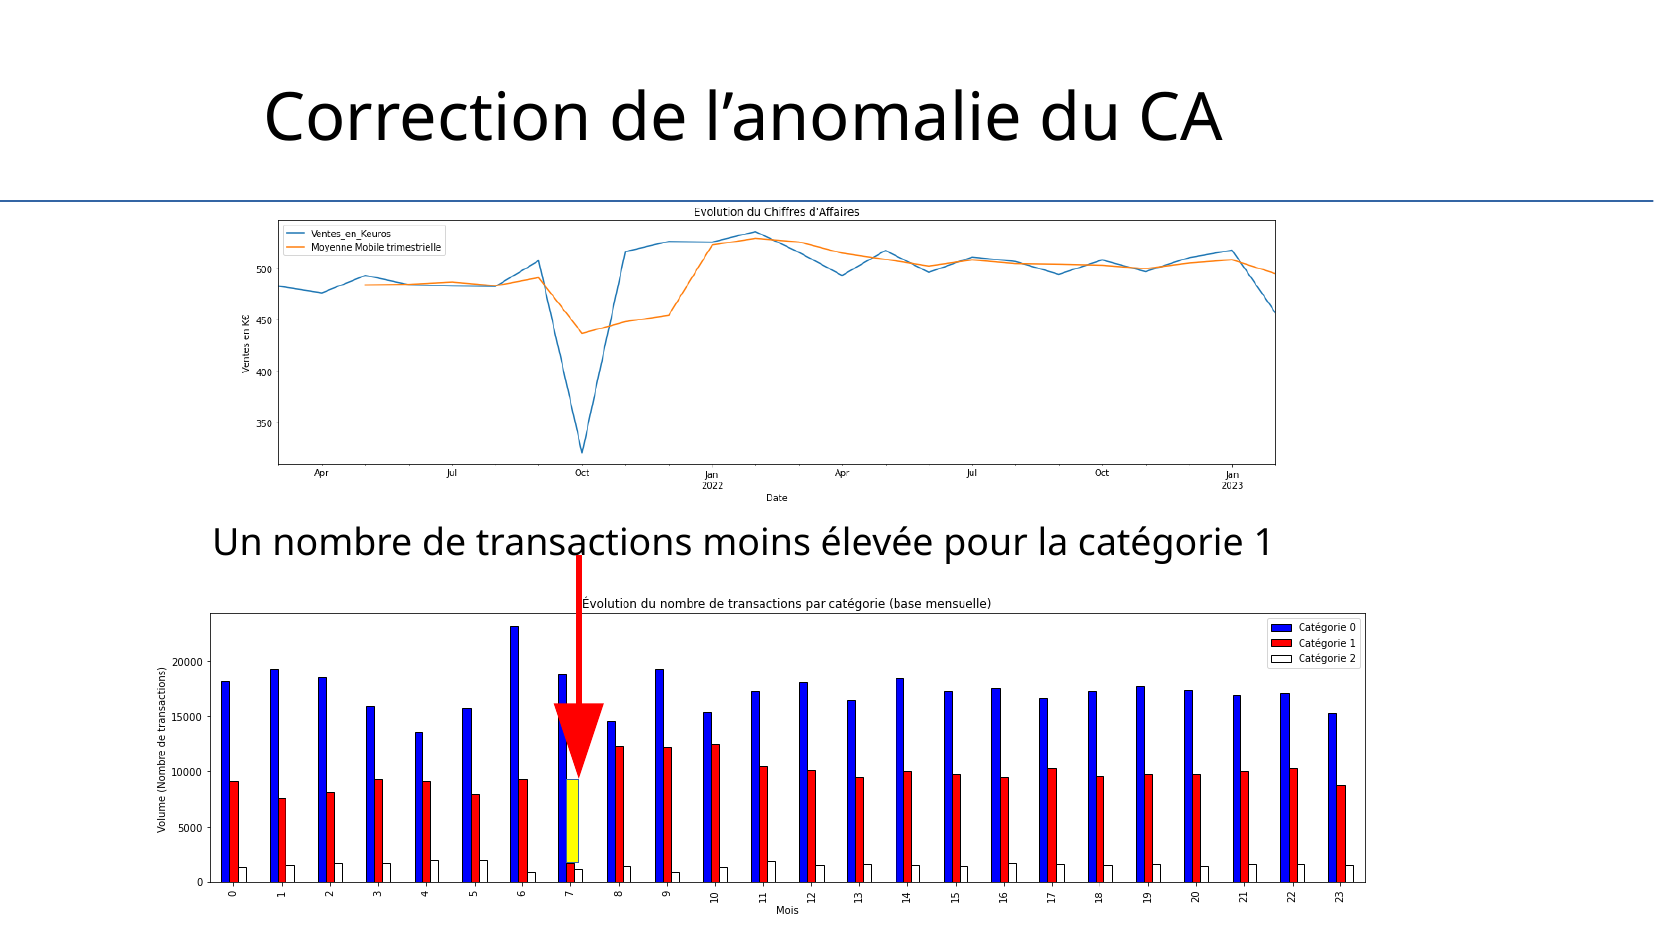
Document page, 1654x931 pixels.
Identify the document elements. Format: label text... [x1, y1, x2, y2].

text_box Un nombre de transactions moins élevée pour la catégorie 1 [47, 507, 1441, 846]
picture [236, 200, 1281, 508]
picture [150, 589, 1371, 922]
text_box [566, 779, 579, 863]
title Correction de l’anomalie du CA [0, 37, 1489, 193]
